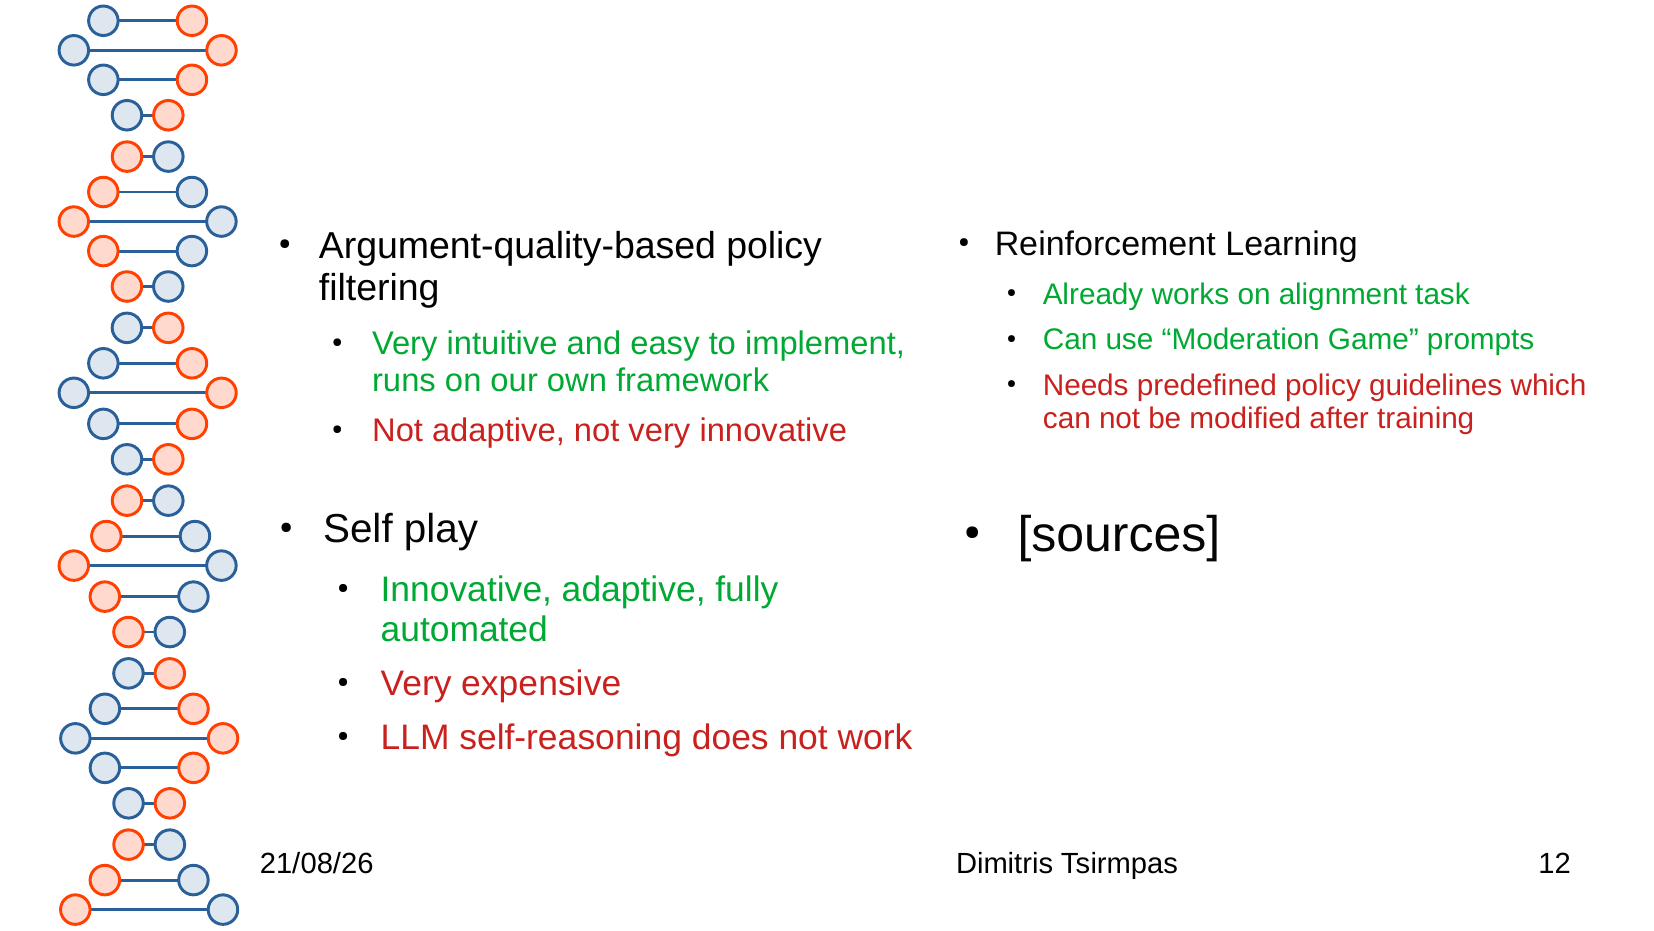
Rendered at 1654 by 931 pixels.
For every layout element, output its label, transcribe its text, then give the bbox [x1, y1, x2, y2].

list Reinforcement Learning Already works on alignment task Can use “Moderation Game” prompts Needs predefined policy guidelines which can not be modified after training [946, 224, 1595, 482]
list [sources] [946, 506, 1595, 764]
list Argument-quality-based policy filtering Very intuitive and easy to implement, runs on our own framework Not adaptive, not very innovative [265, 224, 915, 482]
list Self play Innovative, adaptive, fully automated Very expensive LLM self-reasoning does not work [265, 506, 915, 764]
